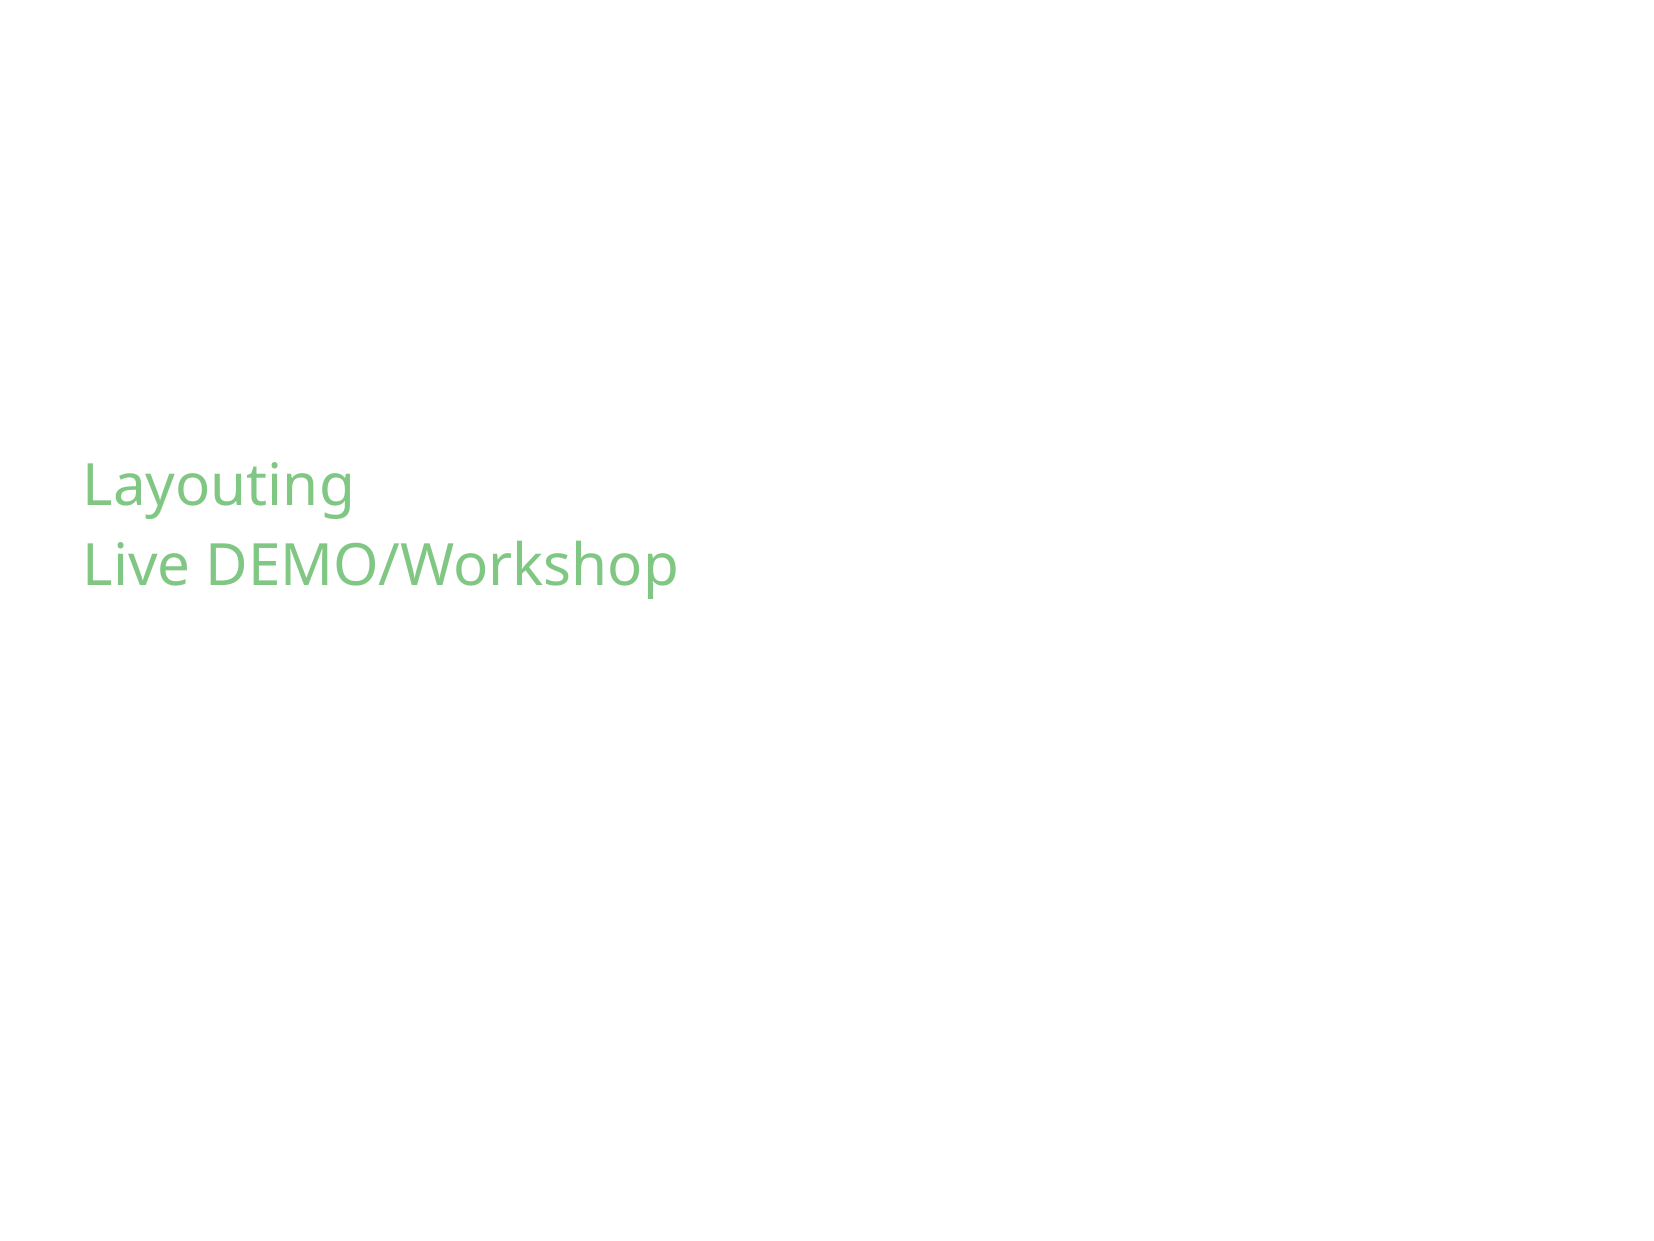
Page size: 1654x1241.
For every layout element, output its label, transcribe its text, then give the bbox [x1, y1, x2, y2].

title Layouting Live DEMO/Workshop [82, 419, 1571, 627]
